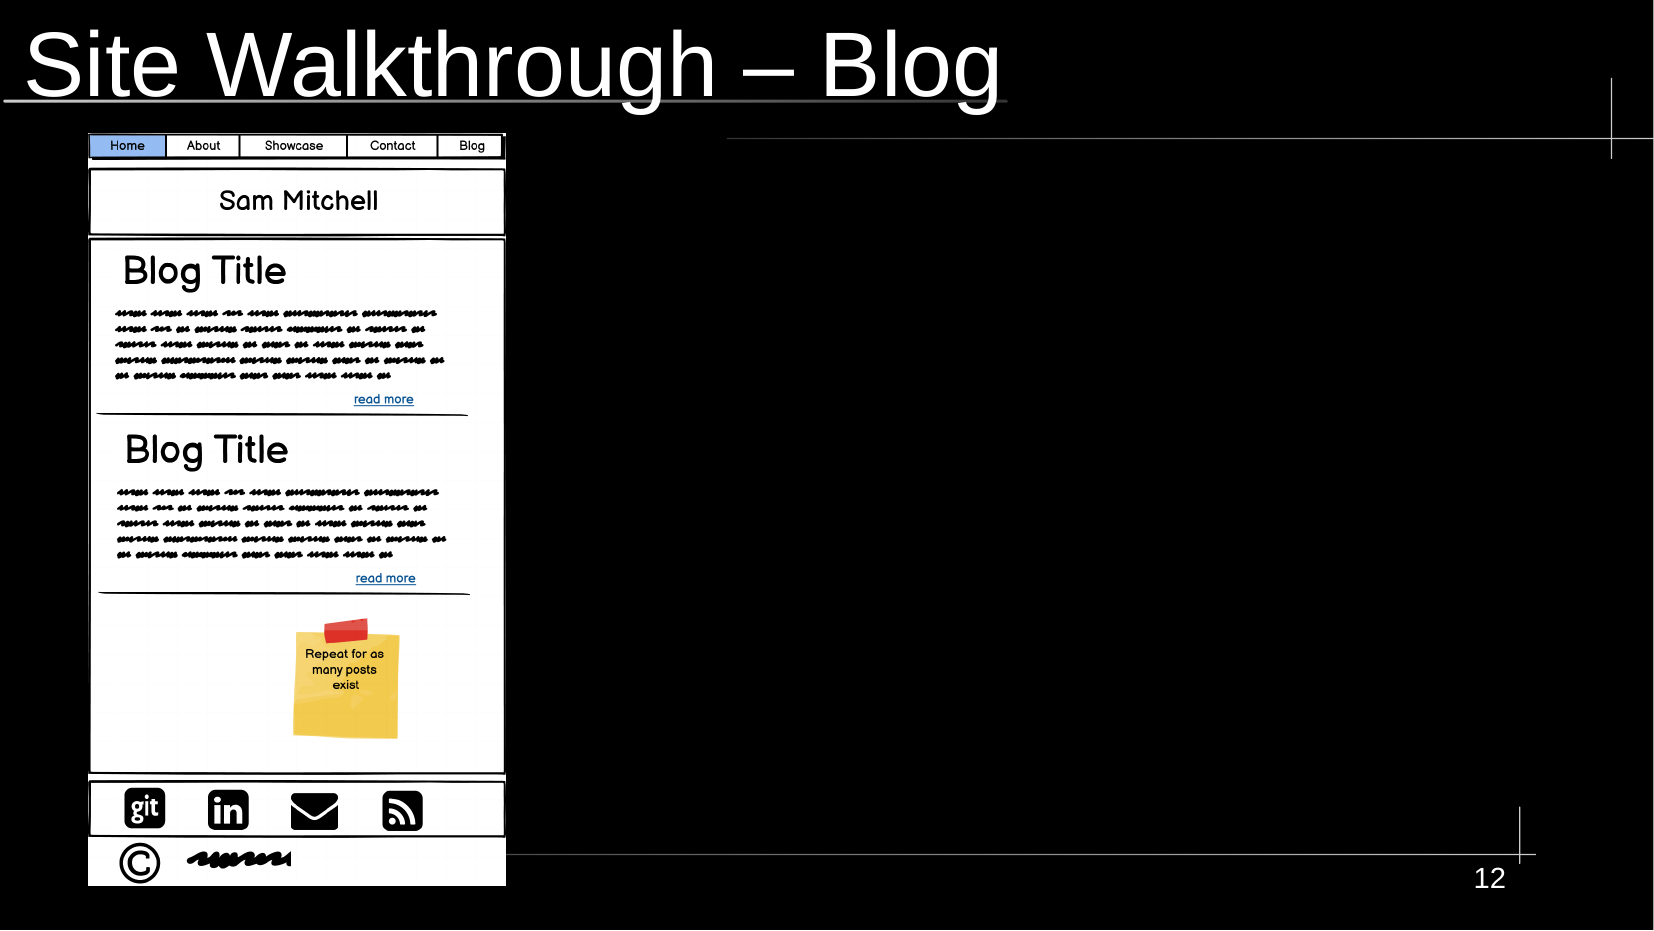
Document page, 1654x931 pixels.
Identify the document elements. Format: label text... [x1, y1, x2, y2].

picture [88, 133, 506, 886]
title Site Walkthrough – Blog [23, 11, 1589, 119]
